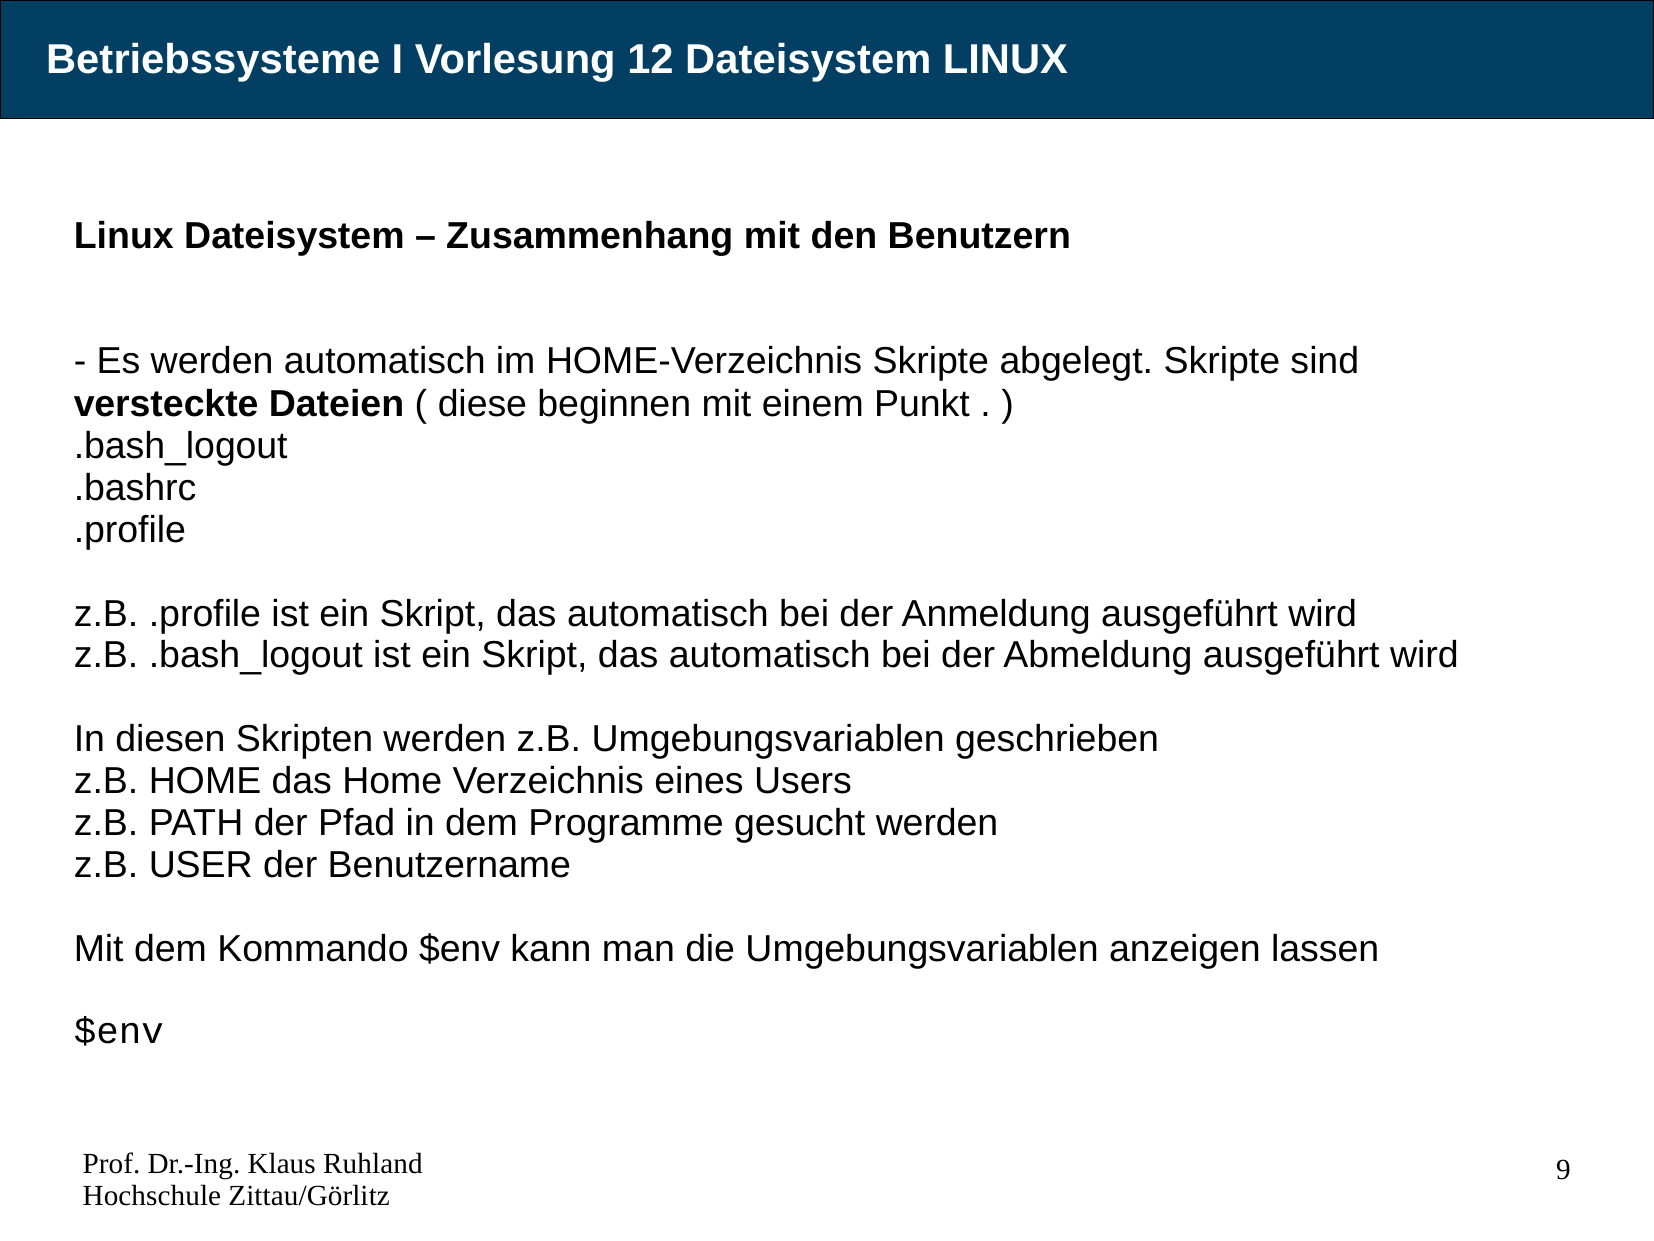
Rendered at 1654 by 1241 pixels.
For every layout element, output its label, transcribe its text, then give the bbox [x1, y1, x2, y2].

text_box Linux Dateisystem – Zusammenhang mit den Benutzern - Es werden automatisch im HOME-Verzeichnis Skripte abgelegt. Skripte sind versteckte Dateien ( diese beginnen mit einem Punkt . ) .bash_logout .bashrc .profile z.B. .profile ist ein Skript, das automatisch bei der Anmeldung ausgeführt wird z.B. .bash_logout ist ein Skript, das automatisch bei der Abmeldung ausgeführt wird In diesen Skripten werden z.B. Umgebungsvariablen geschrieben z.B. HOME das Home Verzeichnis eines Users z.B. PATH der Pfad in dem Programme gesucht werden z.B. USER der Benutzername Mit dem Kommando $env kann man die Umgebungsvariablen anzeigen lassen $env [59, 206, 1654, 1241]
